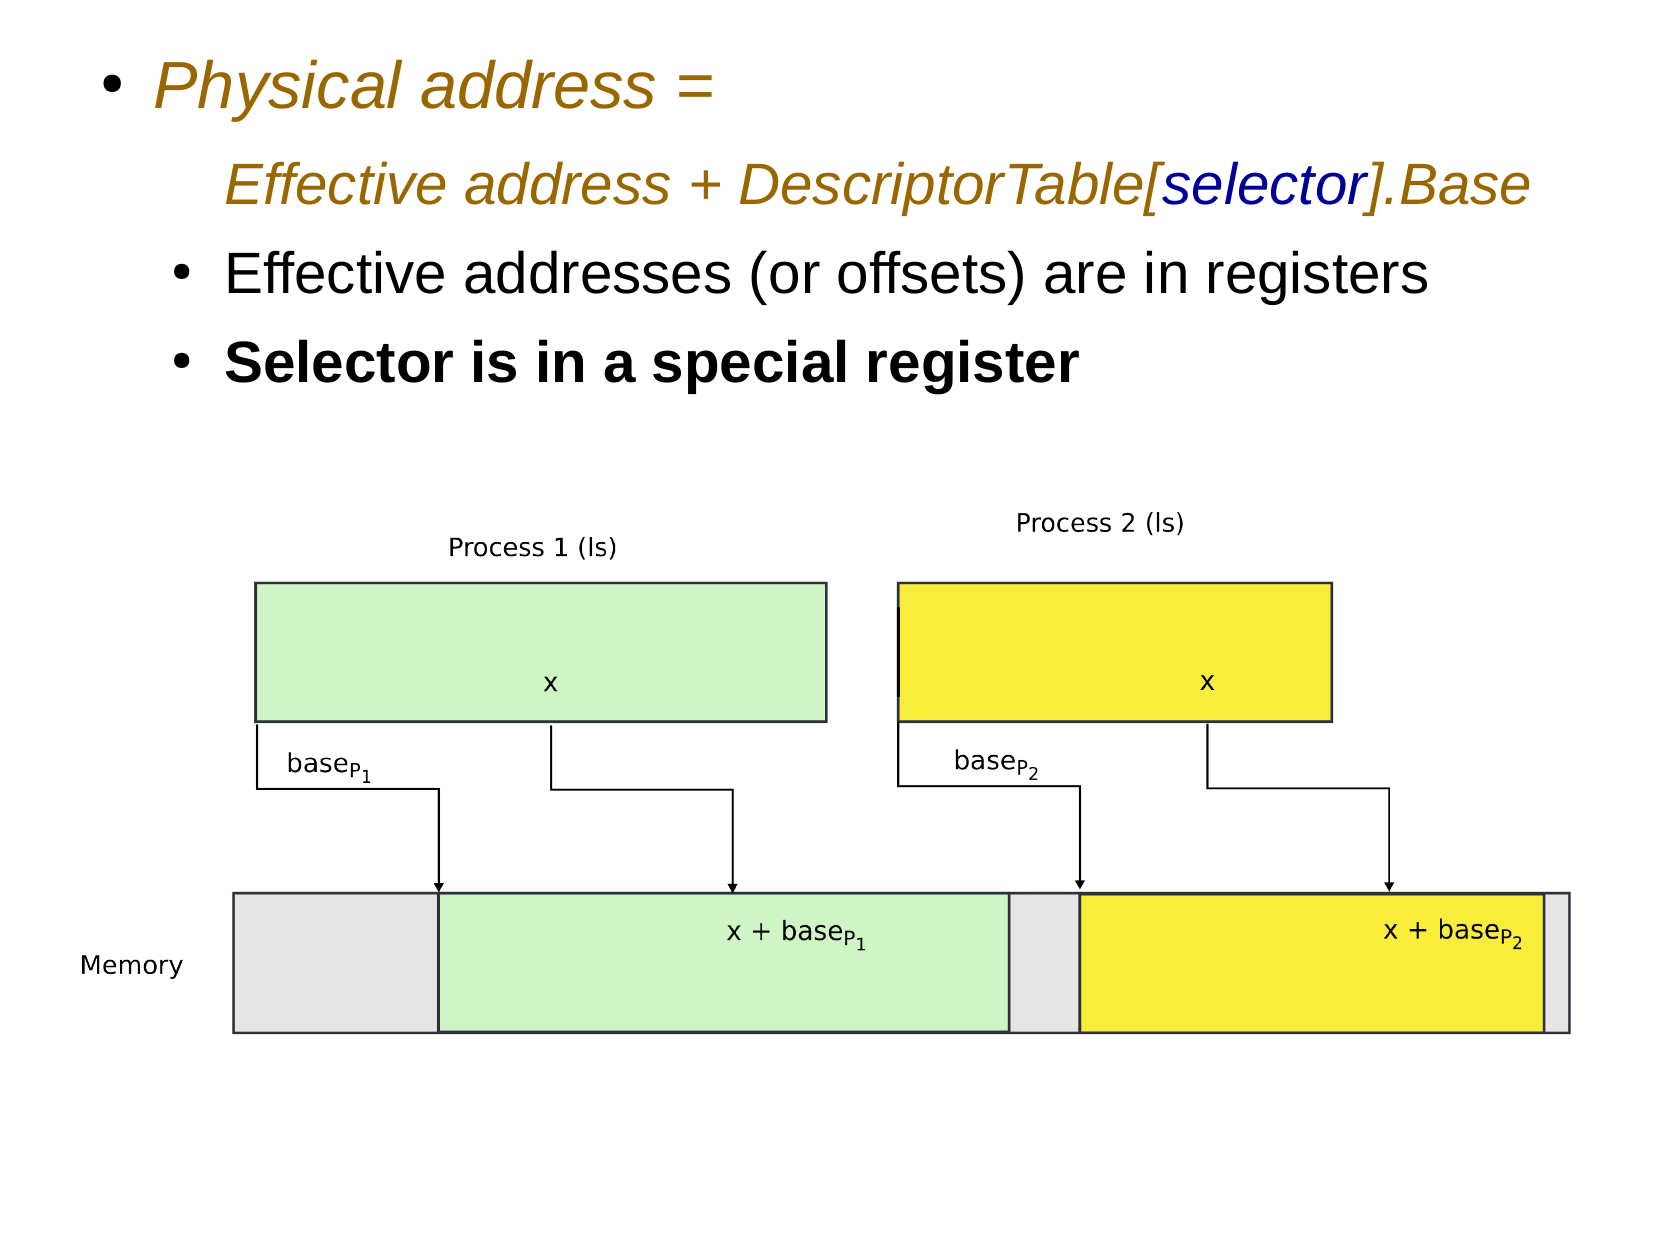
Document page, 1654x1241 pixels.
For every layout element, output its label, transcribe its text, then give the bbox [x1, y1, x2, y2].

list Physical address = Effective address + DescriptorTable[selector].Base Effective addresses (or offsets) are in registers Selector is in a special register [82, 48, 1613, 768]
picture [82, 768, 1571, 1035]
